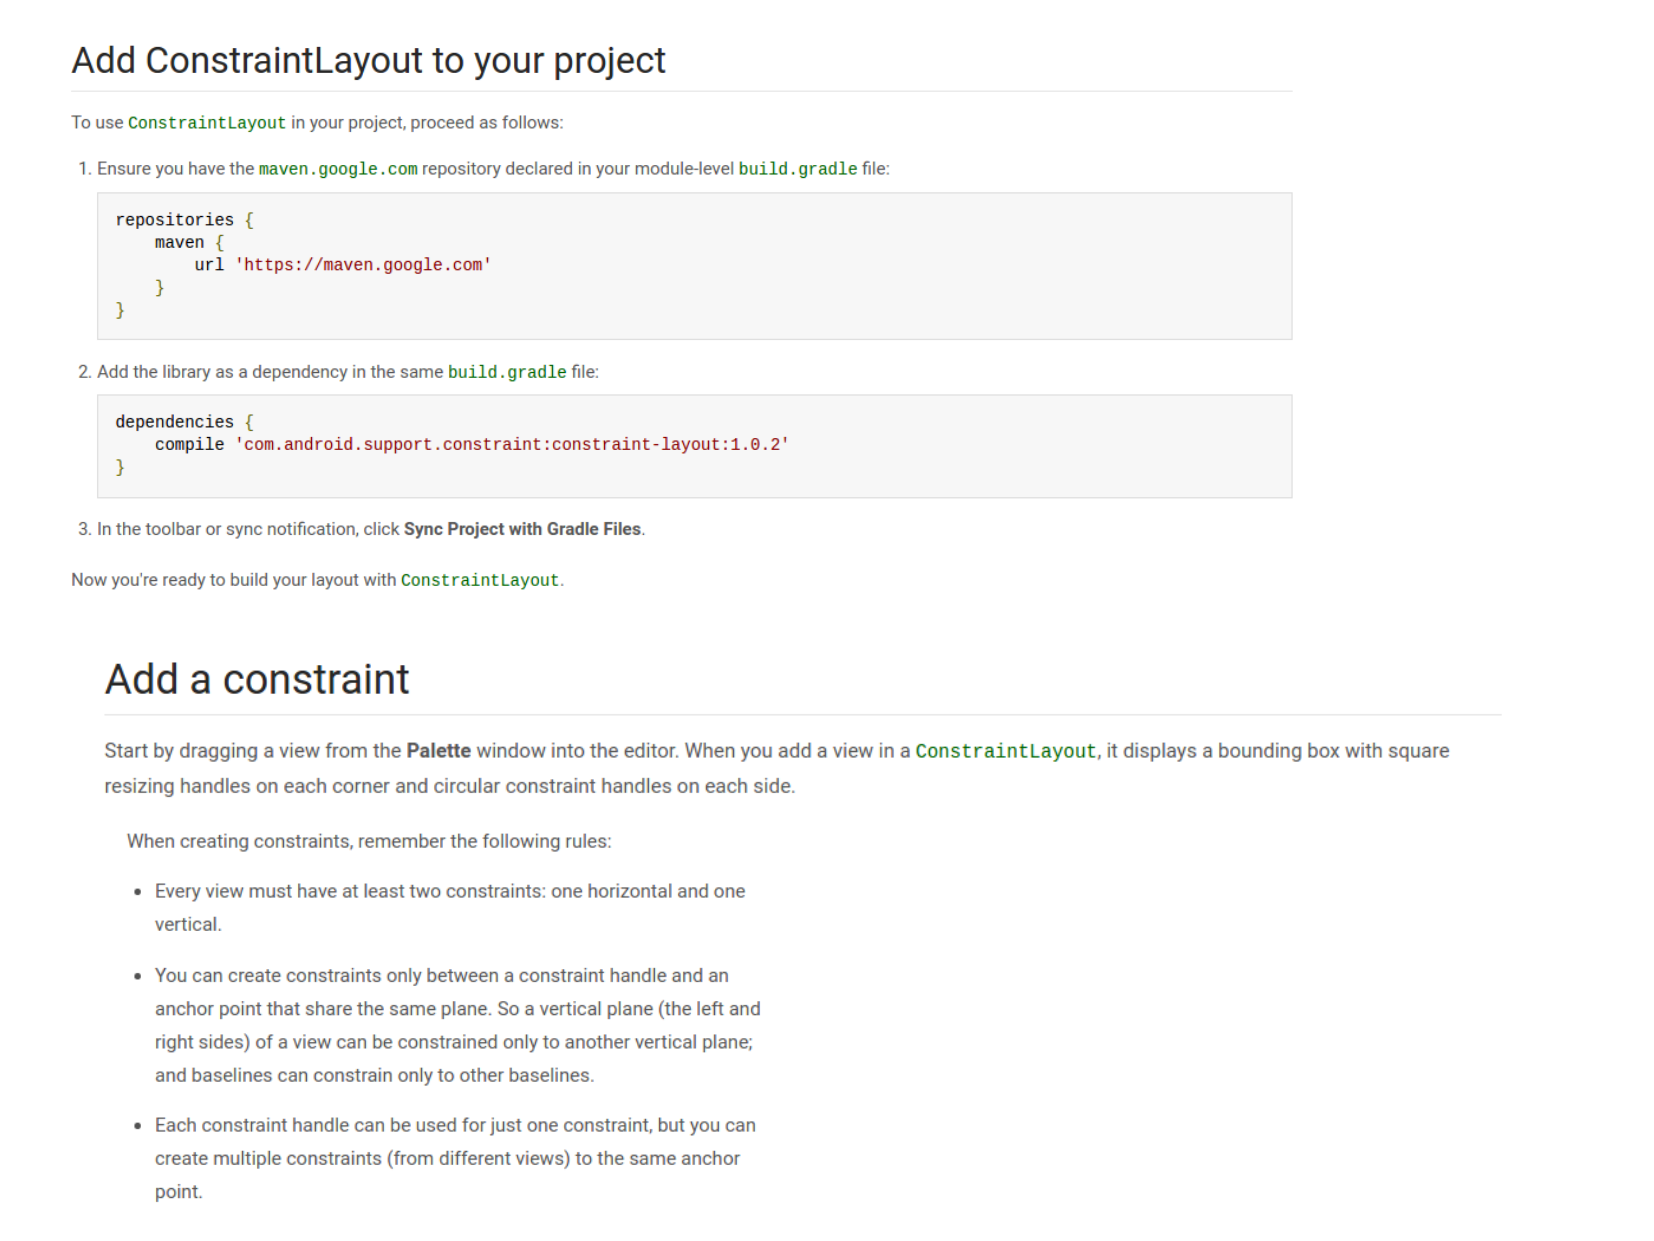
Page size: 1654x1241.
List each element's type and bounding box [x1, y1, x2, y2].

picture [57, 34, 1340, 606]
picture [79, 645, 1533, 808]
picture [109, 821, 801, 1221]
